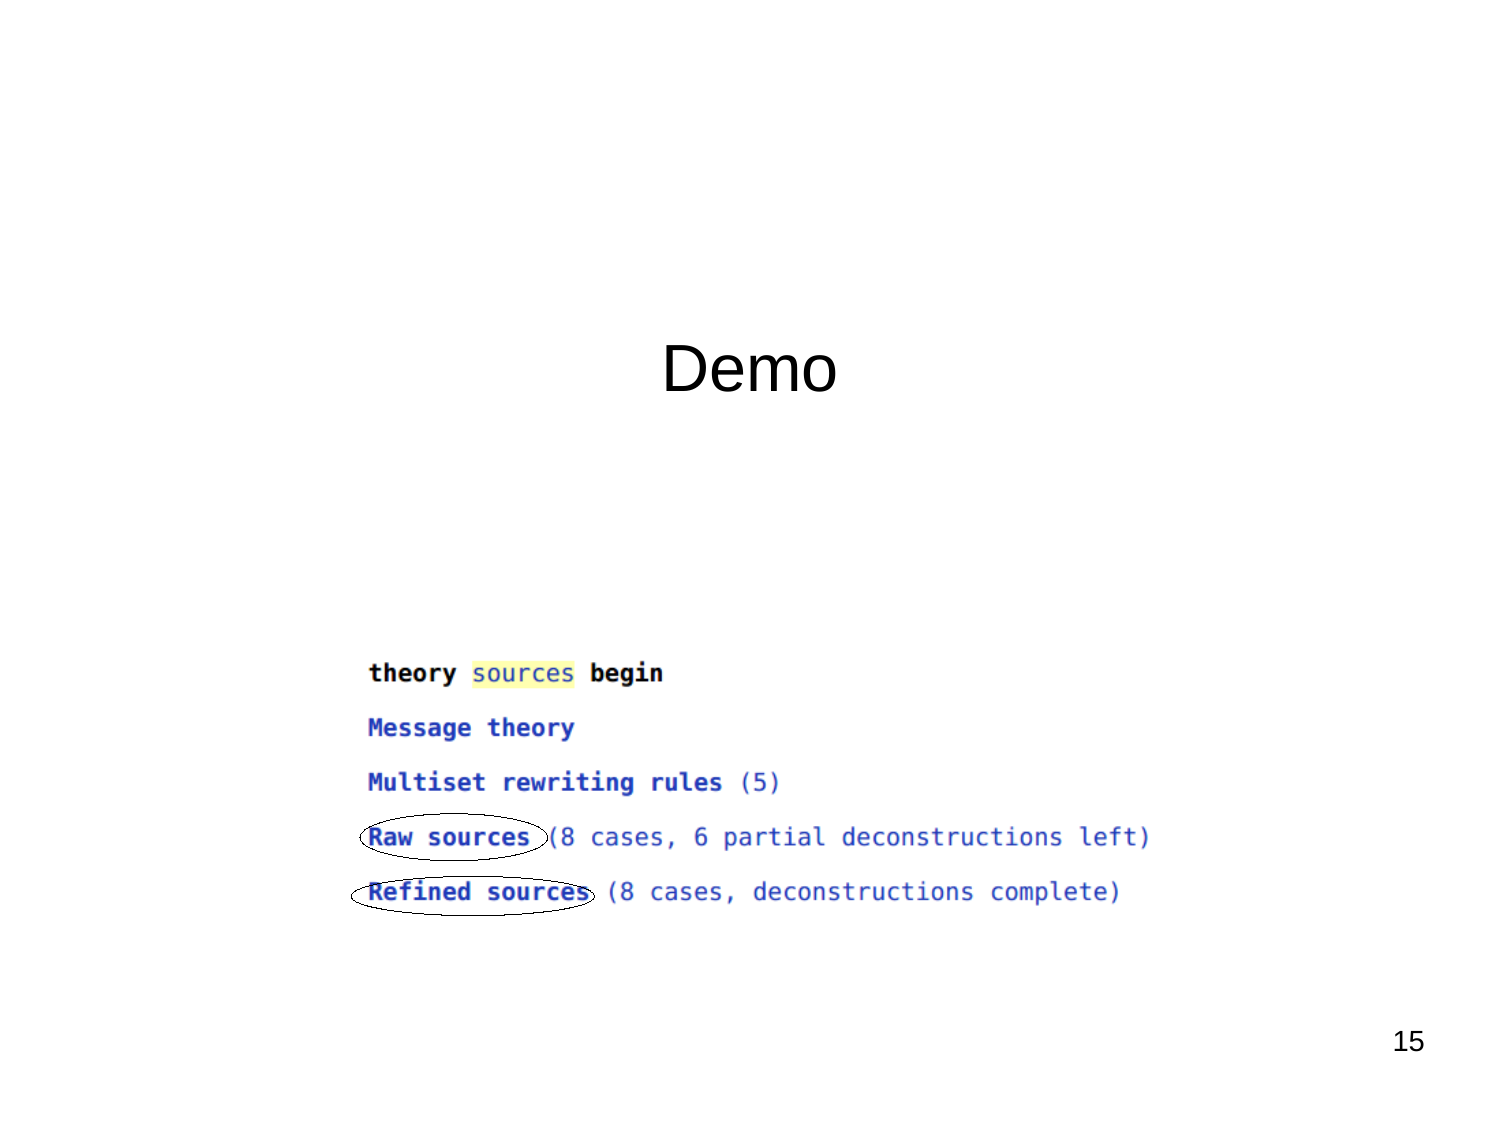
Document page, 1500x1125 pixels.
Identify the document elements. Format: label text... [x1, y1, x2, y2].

text_box [359, 813, 548, 861]
text_box [351, 876, 595, 916]
subtitle Demo [75, 44, 1425, 692]
picture [359, 657, 1174, 918]
